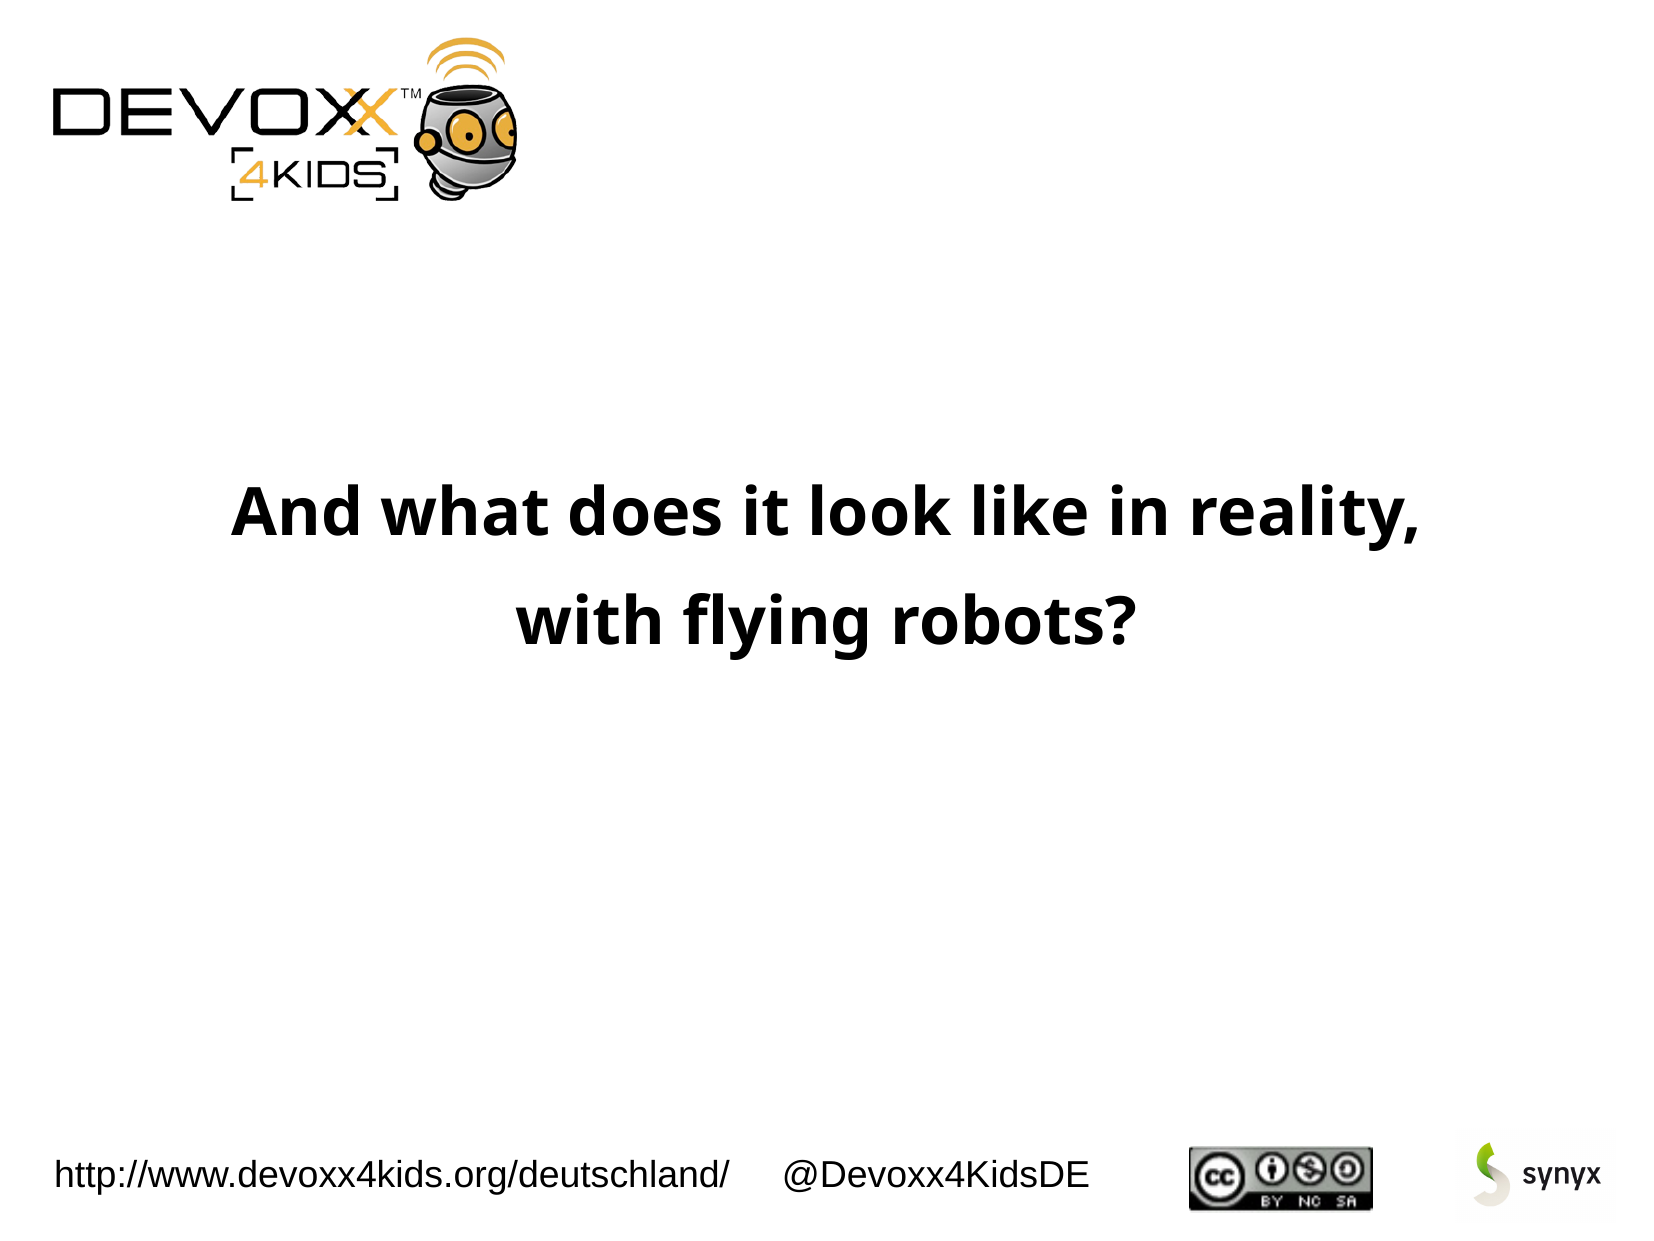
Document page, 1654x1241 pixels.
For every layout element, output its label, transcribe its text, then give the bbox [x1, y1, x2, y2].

text_box And what does it look like in reality, with flying robots? [0, 248, 1654, 881]
picture [1455, 1128, 1616, 1223]
picture [53, 37, 517, 201]
picture [1189, 1146, 1373, 1213]
